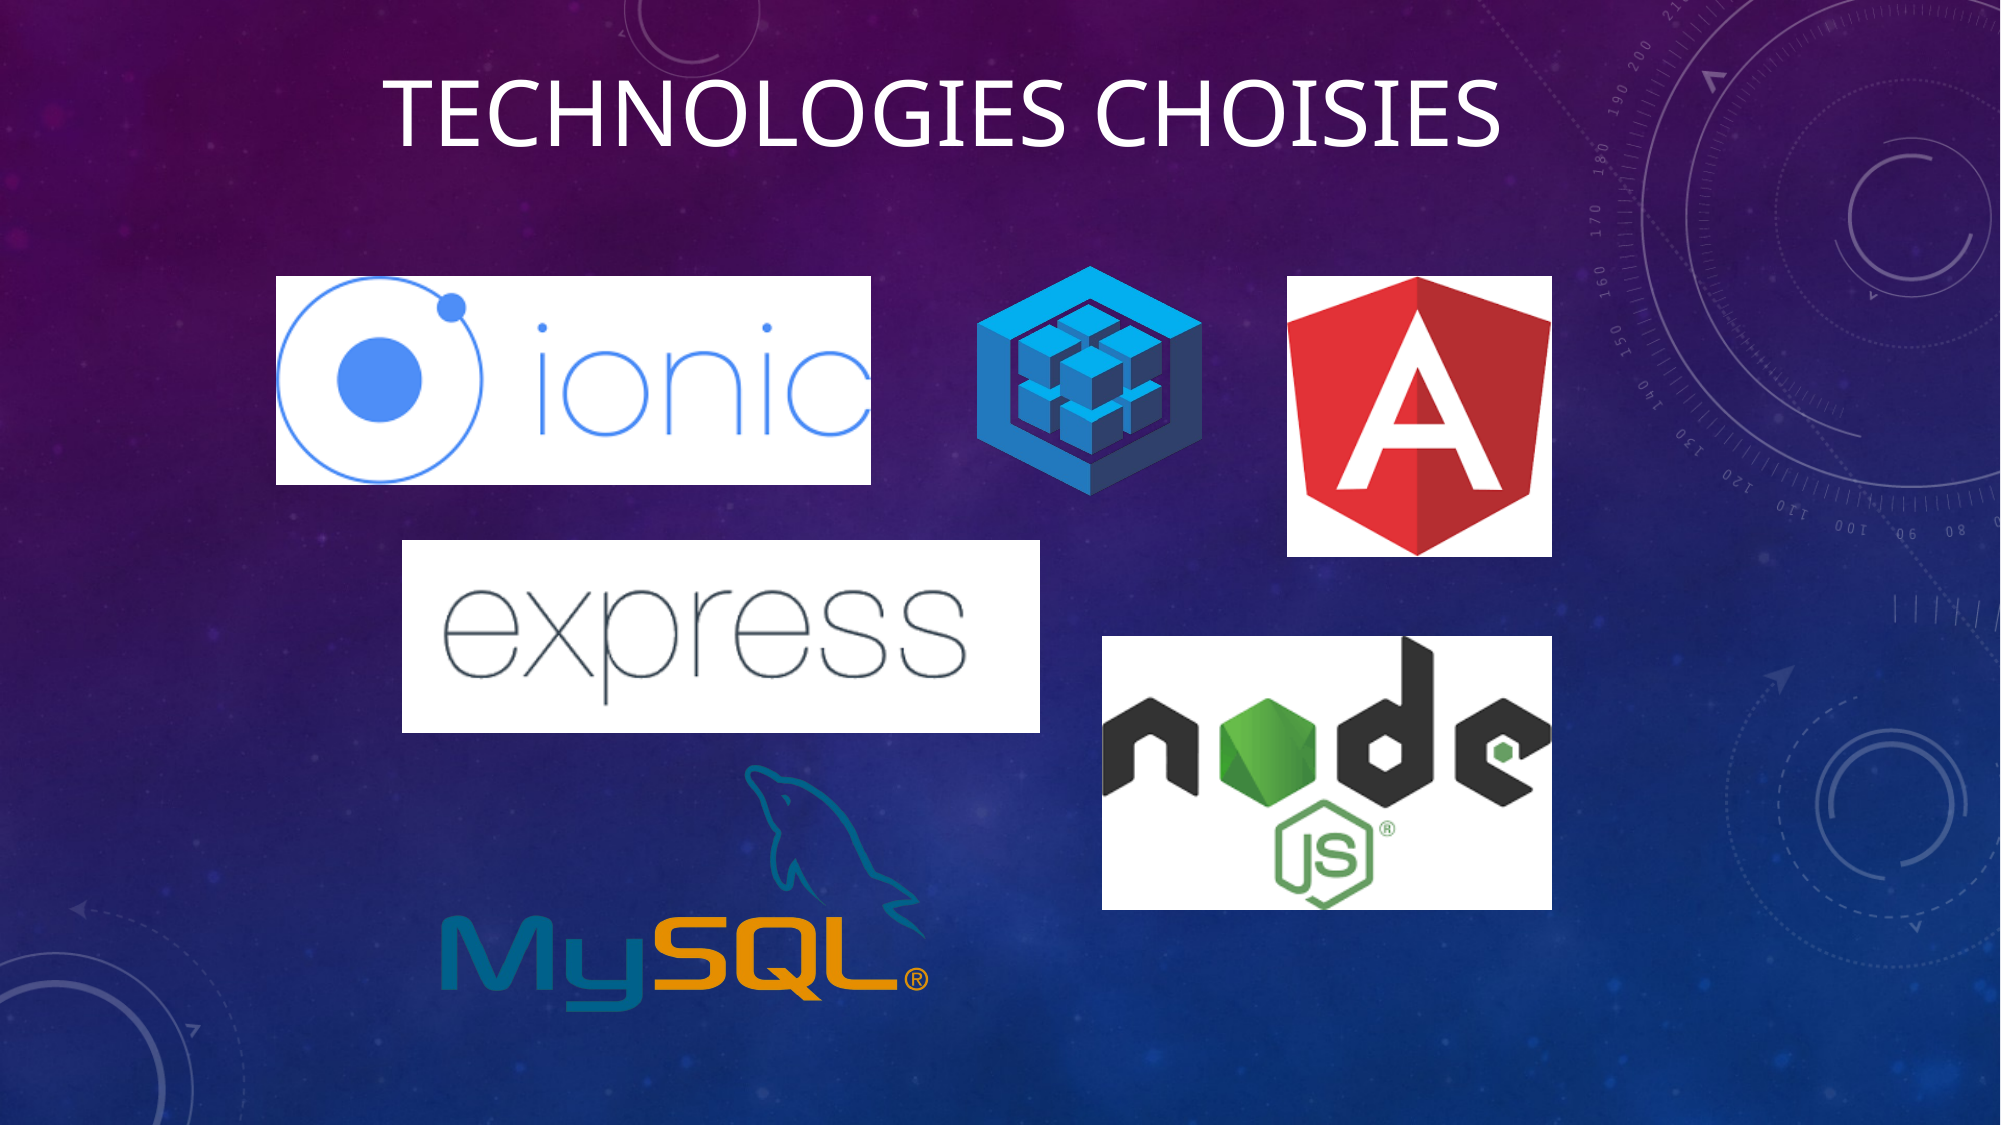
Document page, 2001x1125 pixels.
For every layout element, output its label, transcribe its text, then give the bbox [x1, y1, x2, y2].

title Technologies choisies [112, 41, 1775, 179]
picture [1287, 276, 1552, 557]
picture [368, 540, 1040, 1095]
picture [276, 276, 871, 485]
picture [1102, 636, 1552, 910]
picture [977, 265, 1202, 496]
